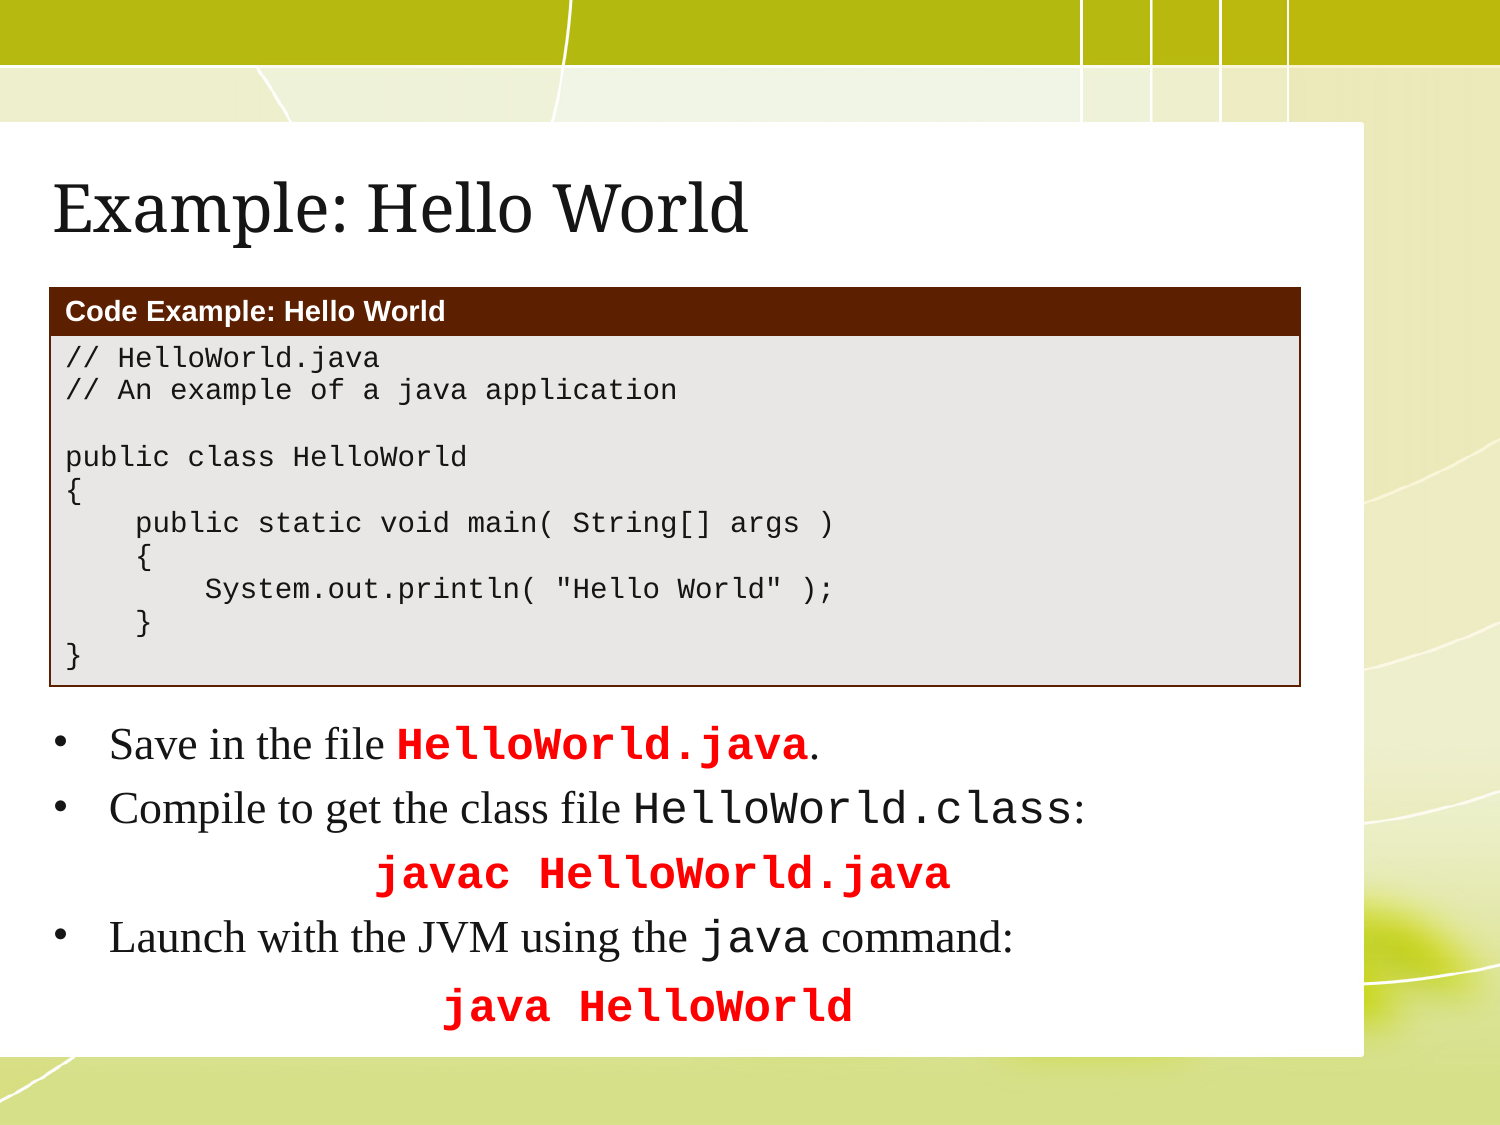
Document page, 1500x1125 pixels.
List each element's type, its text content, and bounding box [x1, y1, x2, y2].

picture [0, 0, 1500, 1125]
table_header Code Example: Hello World [51, 288, 1299, 334]
list Save in the file HelloWorld.java. Compile to get the class file HelloWorld.class: javac HelloWorld.java Launch with the JVM using the java command: java HelloWorld [37, 287, 1288, 1088]
title Example: Hello World [37, 137, 1288, 275]
table_cell // HelloWorld.java // An example of a java application public class HelloWorld { public static void main( String[] args ) { System.out.println( "Hello World" ); } } [51, 336, 1299, 685]
